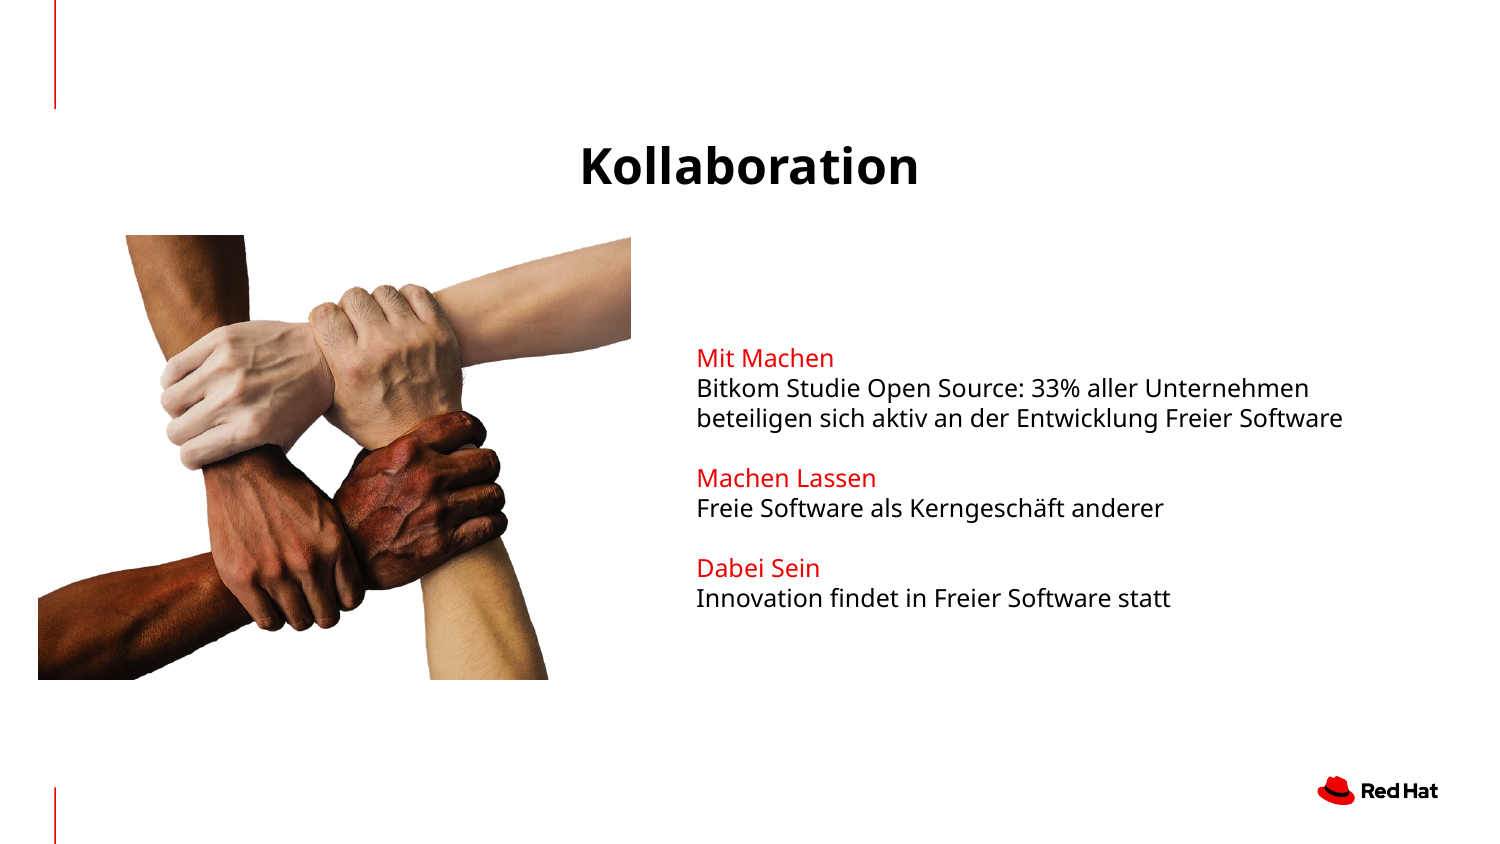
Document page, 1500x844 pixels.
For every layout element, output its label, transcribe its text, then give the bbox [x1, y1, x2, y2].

picture [38, 235, 631, 691]
picture [1317, 776, 1438, 805]
text_box Mit Machen Bitkom Studie Open Source: 33% aller Unternehmen beteiligen sich aktiv an der Entwicklung Freier Software Machen Lassen Freie Software als Kerngeschäft anderer Dabei Sein Innovation findet in Freier Software statt [696, 312, 1372, 703]
text_box Kollaboration [215, 116, 1285, 236]
